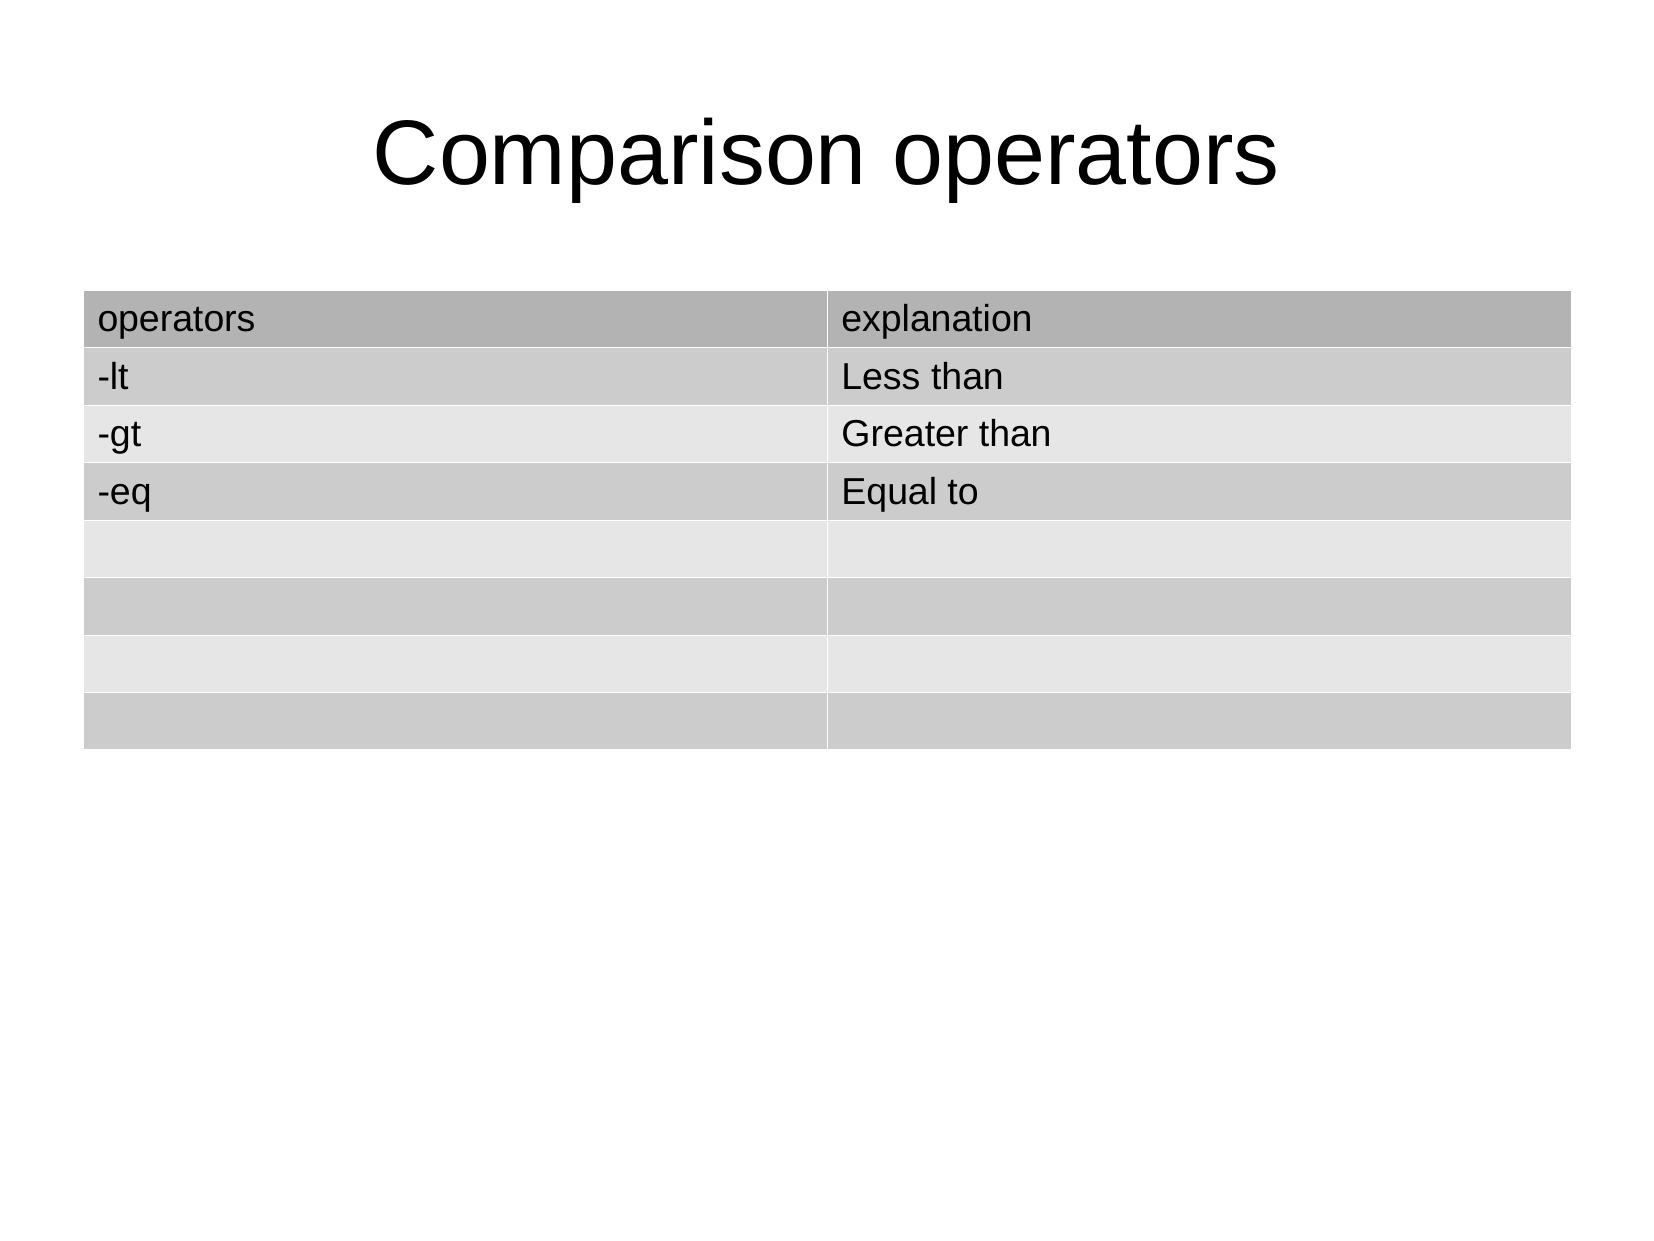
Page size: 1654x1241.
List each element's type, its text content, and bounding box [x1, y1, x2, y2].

table_cell [828, 636, 1571, 692]
table_cell [828, 521, 1571, 577]
table_cell Greater than [828, 406, 1571, 462]
table_cell [828, 693, 1571, 749]
table_header explanation [828, 291, 1571, 347]
table_cell -eq [84, 463, 827, 520]
table_cell [84, 578, 827, 635]
table_cell [84, 521, 827, 577]
title Comparison operators [82, 49, 1571, 257]
table_cell -lt [84, 348, 827, 405]
table_cell Equal to [828, 463, 1571, 520]
table_cell [84, 693, 827, 749]
table_header operators [84, 291, 827, 347]
table_cell [828, 578, 1571, 635]
table_cell -gt [84, 406, 827, 462]
table_cell Less than [828, 348, 1571, 405]
table_cell [84, 636, 827, 692]
